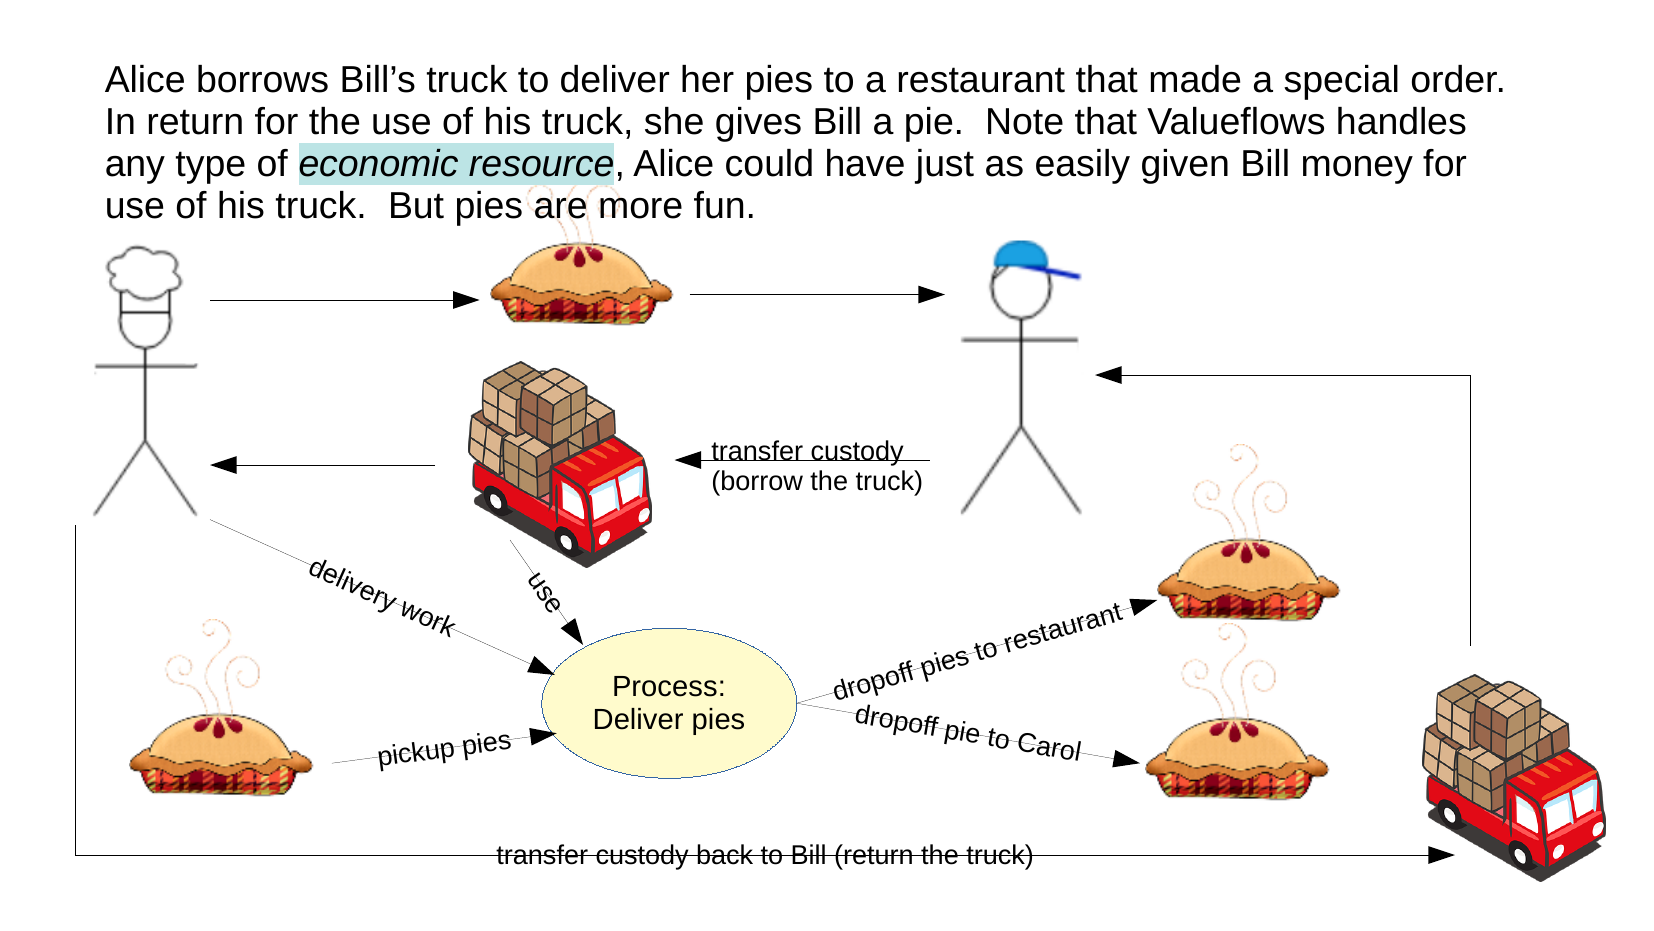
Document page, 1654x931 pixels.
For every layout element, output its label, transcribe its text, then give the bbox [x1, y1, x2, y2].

picture [1422, 674, 1606, 882]
picture [490, 234, 675, 327]
picture [54, 234, 239, 520]
text_box Process: Deliver pies [541, 628, 797, 779]
text_box Alice borrows Bill’s truck to deliver her pies to a restaurant that made a special order. In return for the use of his truck, she gives Bill a pie. Note that Valueflows handles any type of economic resource, Alice could have just as easily given Bill money for use of his truck. But pies are more fun. [90, 51, 1546, 234]
picture [1145, 444, 1342, 802]
picture [468, 361, 652, 568]
picture [955, 234, 1126, 522]
picture [129, 619, 315, 798]
text_box transfer custody (borrow the truck) [696, 428, 946, 535]
